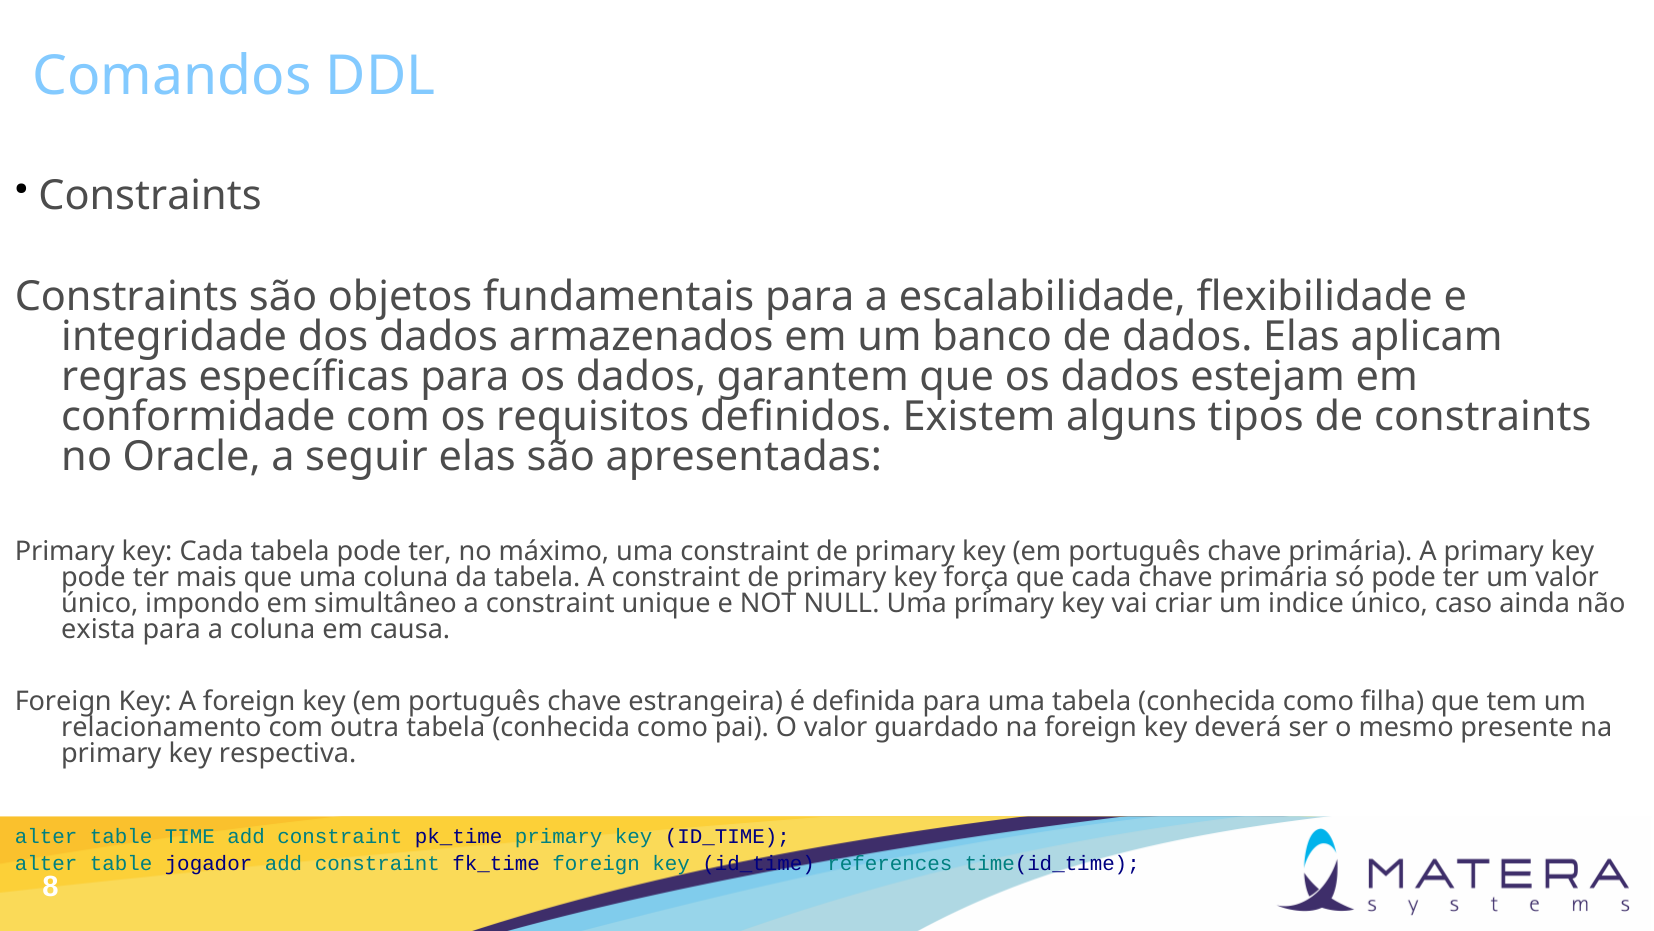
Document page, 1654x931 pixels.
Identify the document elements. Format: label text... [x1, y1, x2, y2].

list Constraints Constraints são objetos fundamentais para a escalabilidade, flexibilidade e integridade dos dados armazenados em um banco de dados. Elas aplicam regras específicas para os dados, garantem que os dados estejam em conformidade com os requisitos definidos. Existem alguns tipos de constraints no Oracle, a seguir elas são apresentadas: Primary key: Cada tabela pode ter, no máximo, uma constraint de primary key (em português chave primária). A primary key pode ter mais que uma coluna da tabela. A constraint de primary key força que cada chave primária só pode ter um valor único, impondo em simultâneo a constraint unique e NOT NULL. Uma primary key vai criar um indice único, caso ainda não exista para a coluna em causa. Foreign Key: A foreign key (em português chave estrangeira) é definida para uma tabela (conhecida como filha) que tem um relacionamento com outra tabela (conhecida como pai). O valor guardado na foreign key deverá ser o mesmo presente na primary key respectiva. alter table TIME add constraint pk_time primary key (ID_TIME); alter table jogador add constraint fk_time foreign key (id_time) references time(id_time); [0, 169, 1654, 931]
title Comandos DDL [32, 24, 1628, 137]
